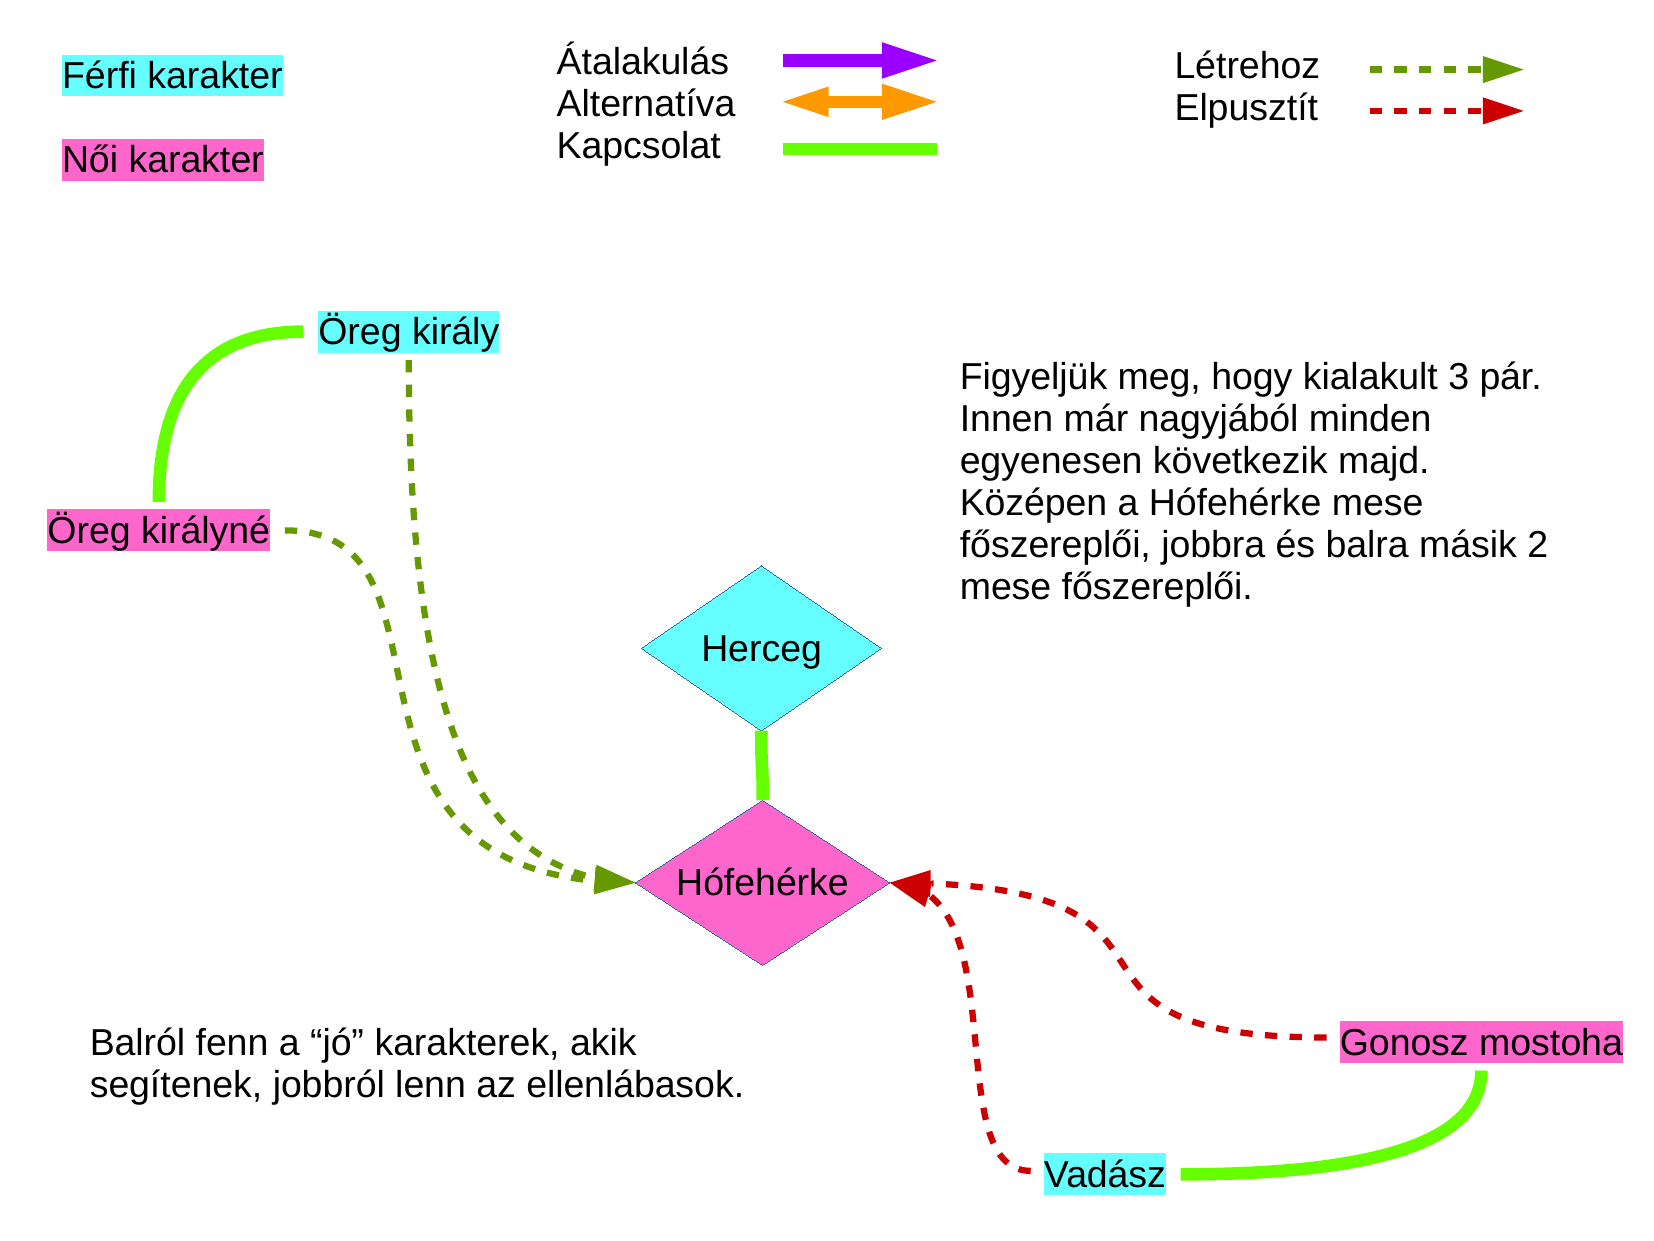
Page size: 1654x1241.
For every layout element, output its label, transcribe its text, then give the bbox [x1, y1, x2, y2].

text_box Balról fenn a “jó” karakterek, akik segítenek, jobbról lenn az ellenlábasok. [75, 1014, 766, 1156]
text_box Figyeljük meg, hogy kialakult 3 pár. Innen már nagyjából minden egyenesen következik majd. Középen a Hófehérke mese főszereplői, jobbra és balra másik 2 mese főszereplői. [945, 348, 1606, 616]
text_box Hófehérke [635, 801, 890, 966]
text_box Átalakulás Alternatíva Kapcsolat [541, 33, 751, 174]
text_box Gonosz mostoha [1324, 1013, 1638, 1071]
text_box Férfi karakter Női karakter [47, 47, 298, 189]
text_box Létrehoz Elpusztít [1159, 36, 1336, 136]
text_box Herceg [641, 565, 882, 730]
text_box Vadász [1029, 1145, 1181, 1203]
text_box Öreg királyné [32, 501, 285, 559]
text_box Öreg király [303, 303, 515, 361]
